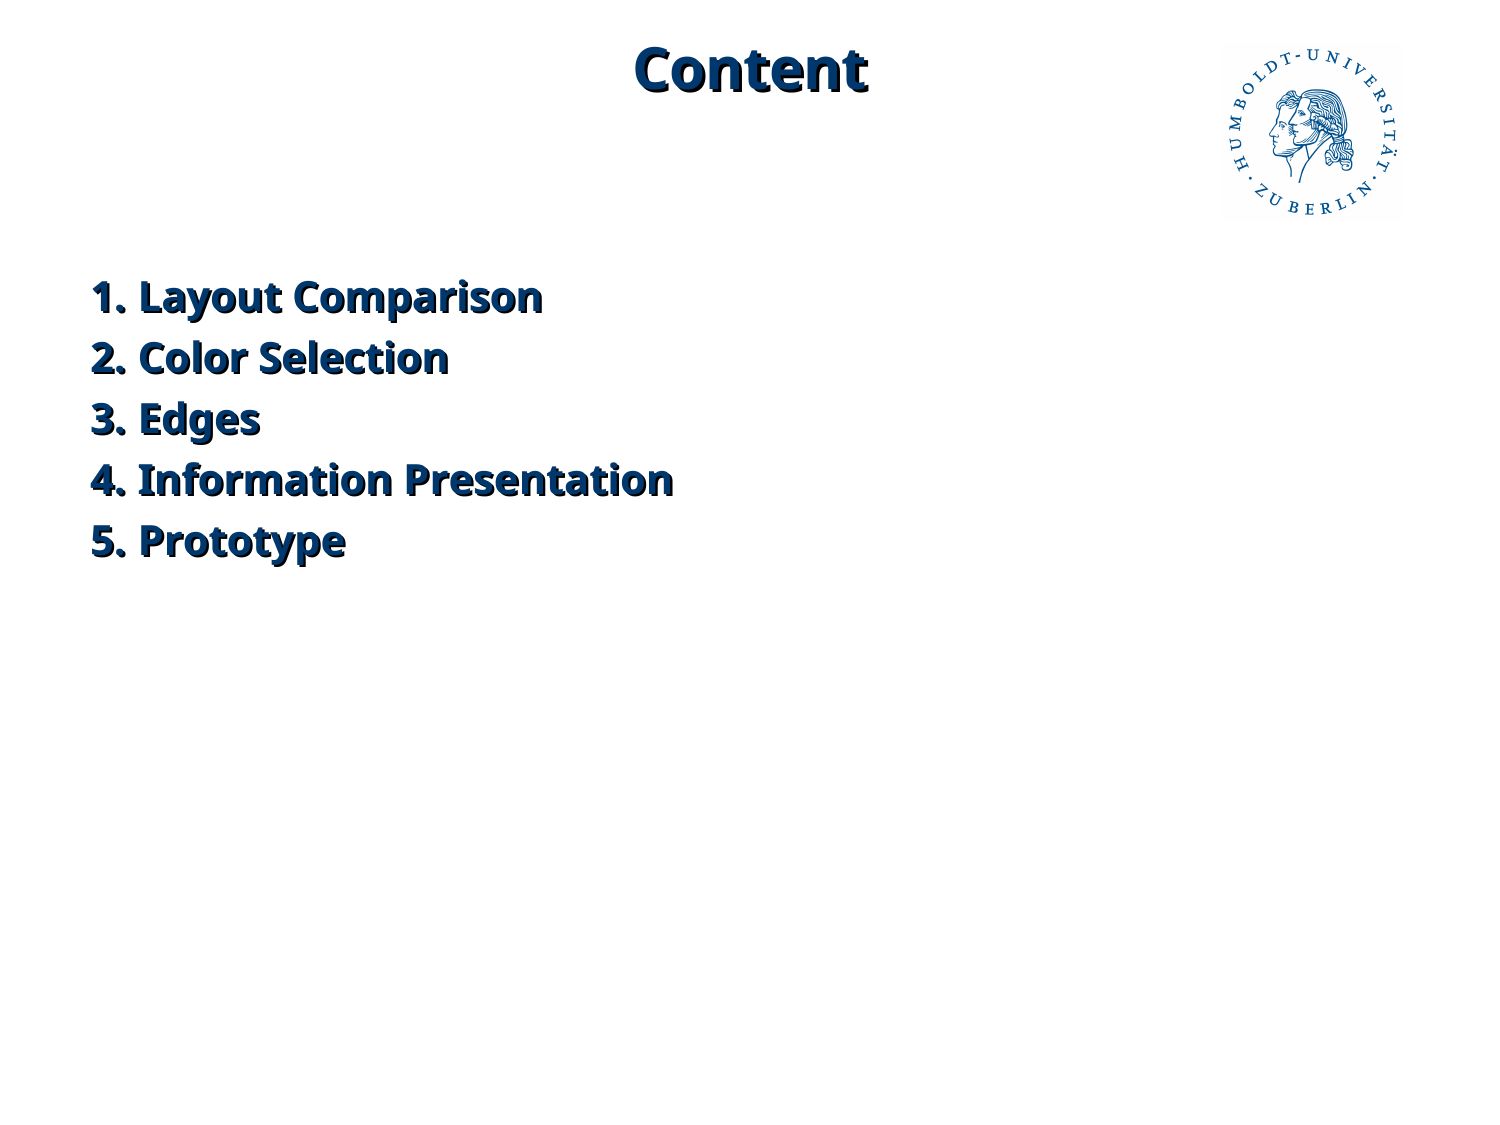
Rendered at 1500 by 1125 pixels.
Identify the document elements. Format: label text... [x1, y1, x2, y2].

title Content [75, 31, 1426, 219]
list Layout Comparison Color Selection Edges Information Presentation Prototype [75, 262, 1426, 1005]
